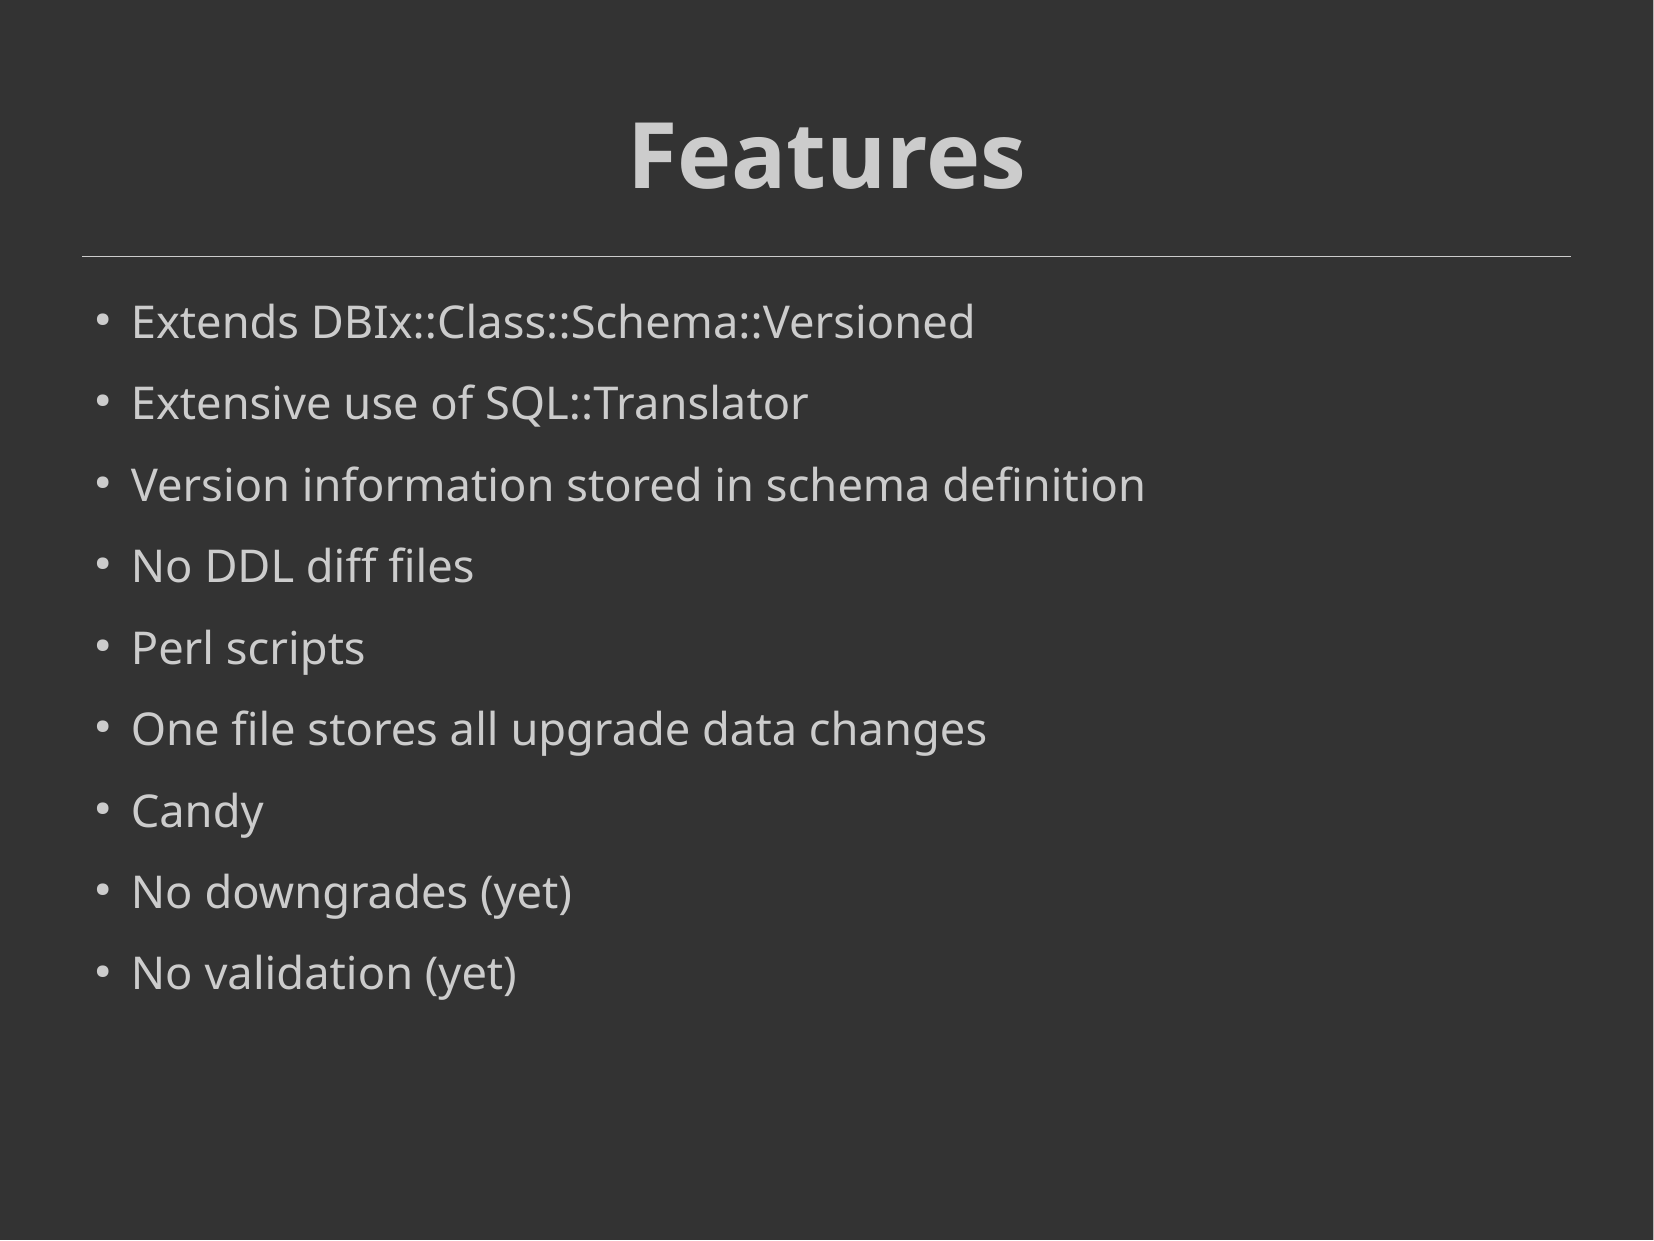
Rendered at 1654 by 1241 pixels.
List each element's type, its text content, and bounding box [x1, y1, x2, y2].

title Features [82, 49, 1571, 257]
list Extends DBIx::Class::Schema::Versioned Extensive use of SQL::Translator Version information stored in schema definition No DDL diff files Perl scripts One file stores all upgrade data changes Candy No downgrades (yet) No validation (yet) [82, 290, 1571, 1010]
